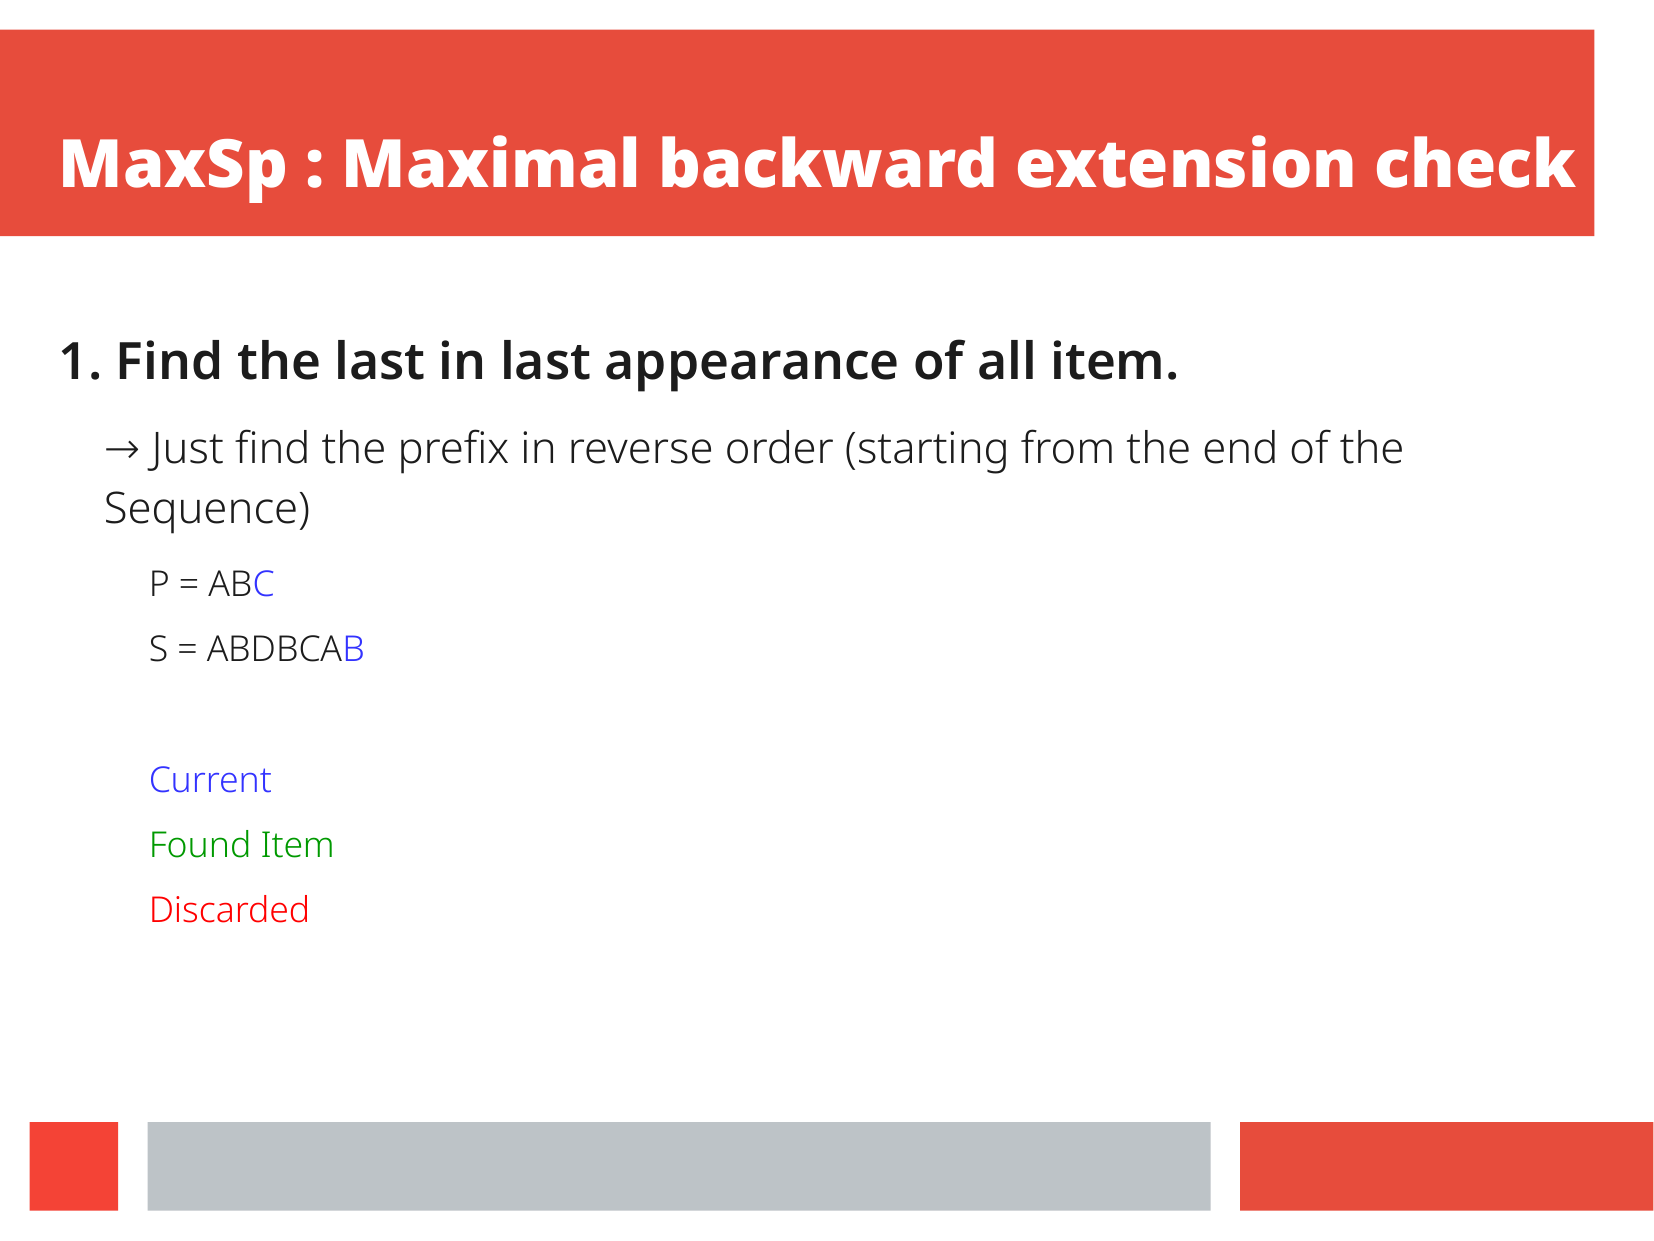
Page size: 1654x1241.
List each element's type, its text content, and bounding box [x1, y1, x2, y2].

title MaxSp : Maximal backward extension check [59, 59, 1595, 207]
list 1. Find the last in last appearance of all item. → Just find the prefix in reverse order (starting from the end of the Sequence) P = ABC S = ABDBCAB Current Found Item Discarded [59, 324, 1565, 1093]
